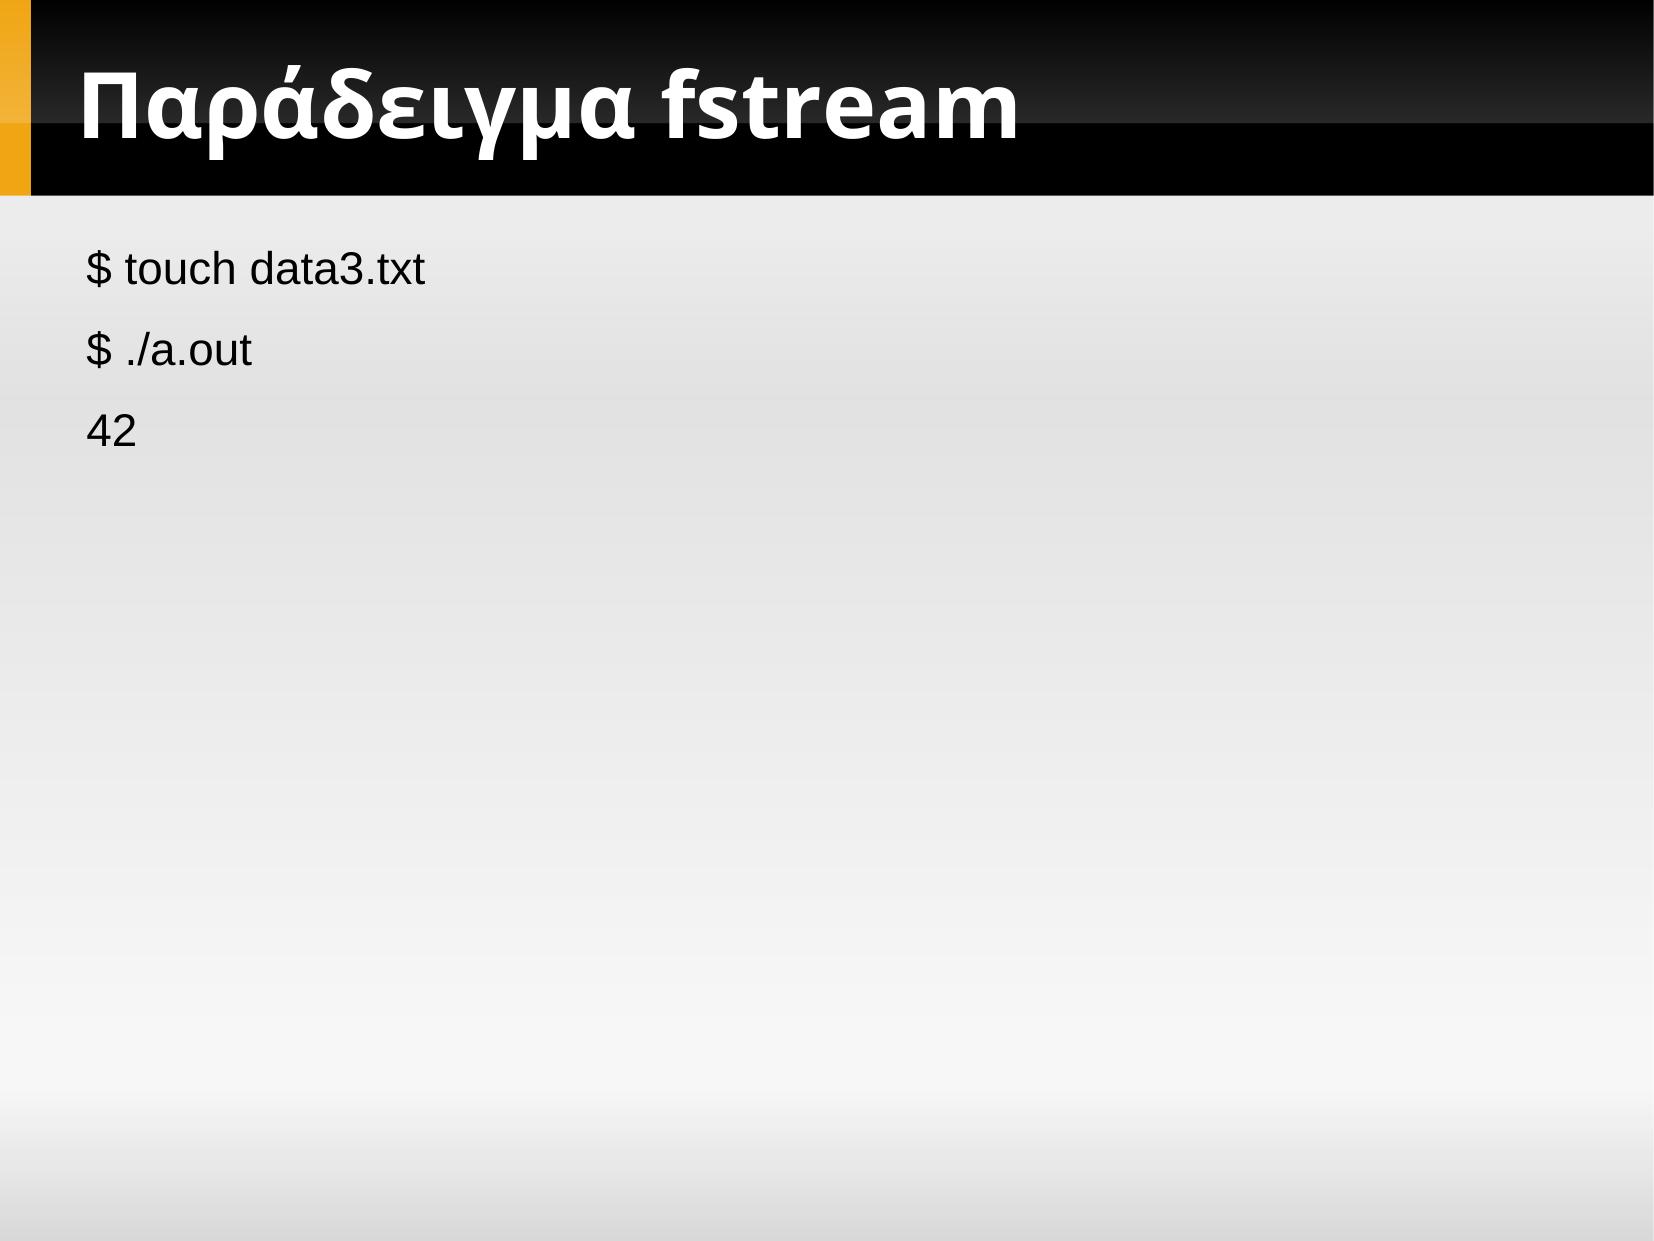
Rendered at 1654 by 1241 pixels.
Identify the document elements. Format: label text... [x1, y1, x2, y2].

list $ touch data3.txt $ ./a.out 42 [75, 243, 1651, 1047]
picture [0, 0, 1654, 1241]
title Παράδειγμα fstream [76, 0, 1565, 208]
